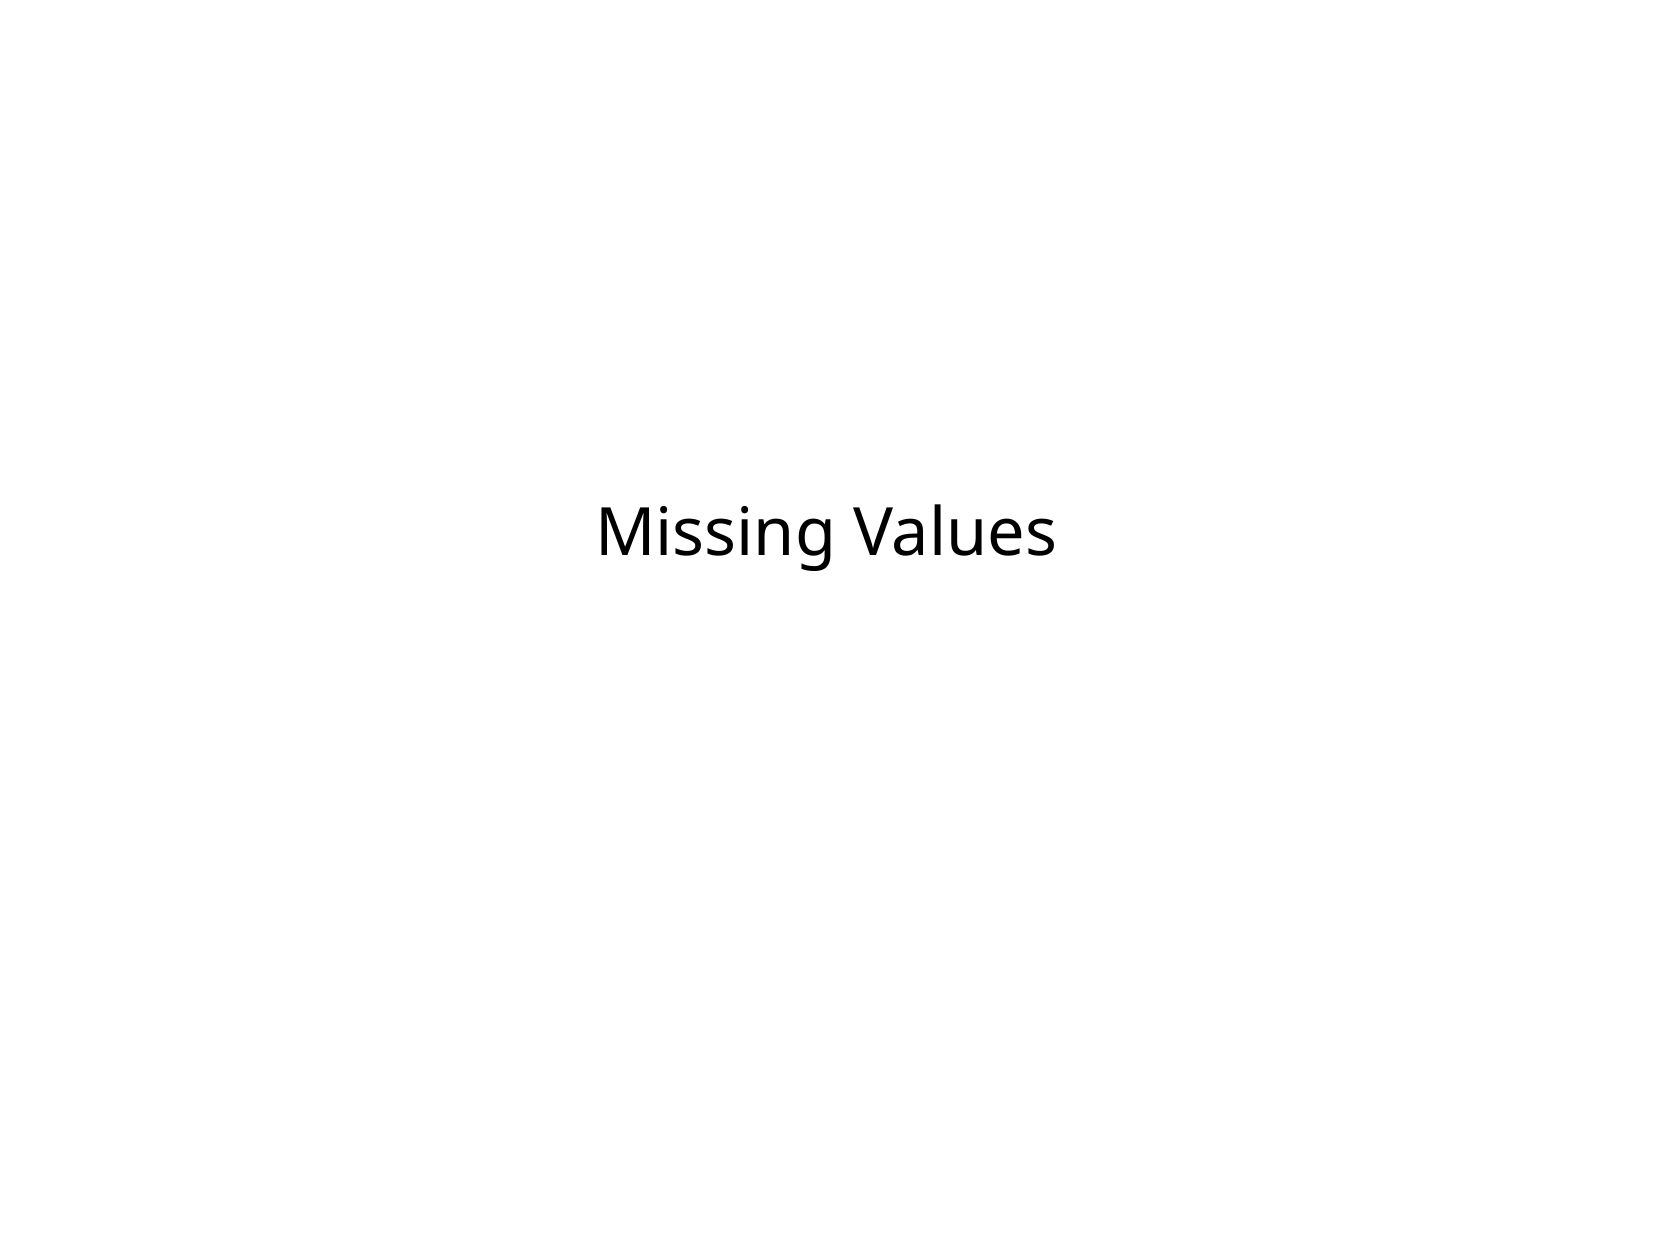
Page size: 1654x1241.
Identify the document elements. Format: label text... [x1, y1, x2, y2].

subtitle Missing Values [82, 49, 1571, 1010]
